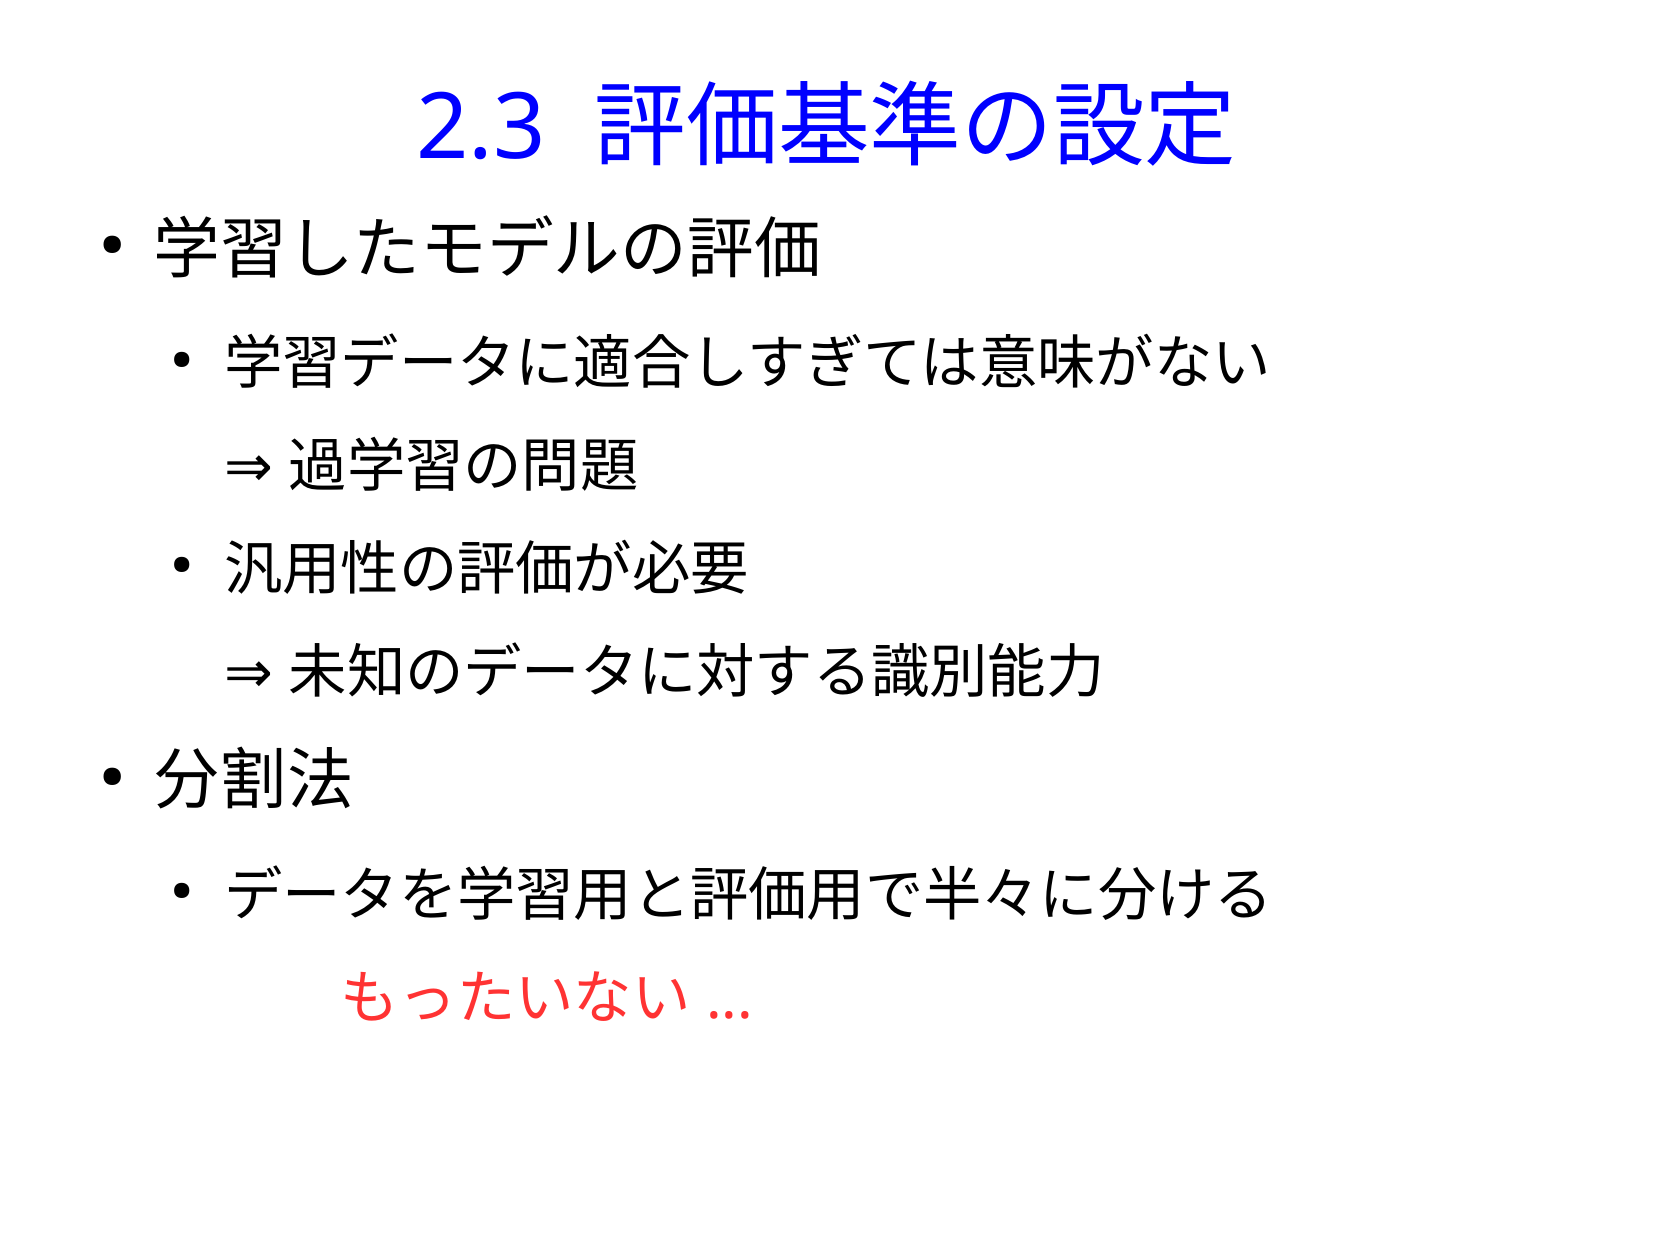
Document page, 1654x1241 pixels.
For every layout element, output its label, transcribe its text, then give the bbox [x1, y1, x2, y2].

list 学習したモデルの評価 学習データに適合しすぎては意味がない ⇒過学習の問題 汎用性の評価が必要 ⇒未知のデータに対する識別能力 分割法 データを学習用と評価用で半々に分ける もったいない... [82, 200, 1571, 1104]
title 2.3 評価基準の設定 [82, 49, 1571, 198]
